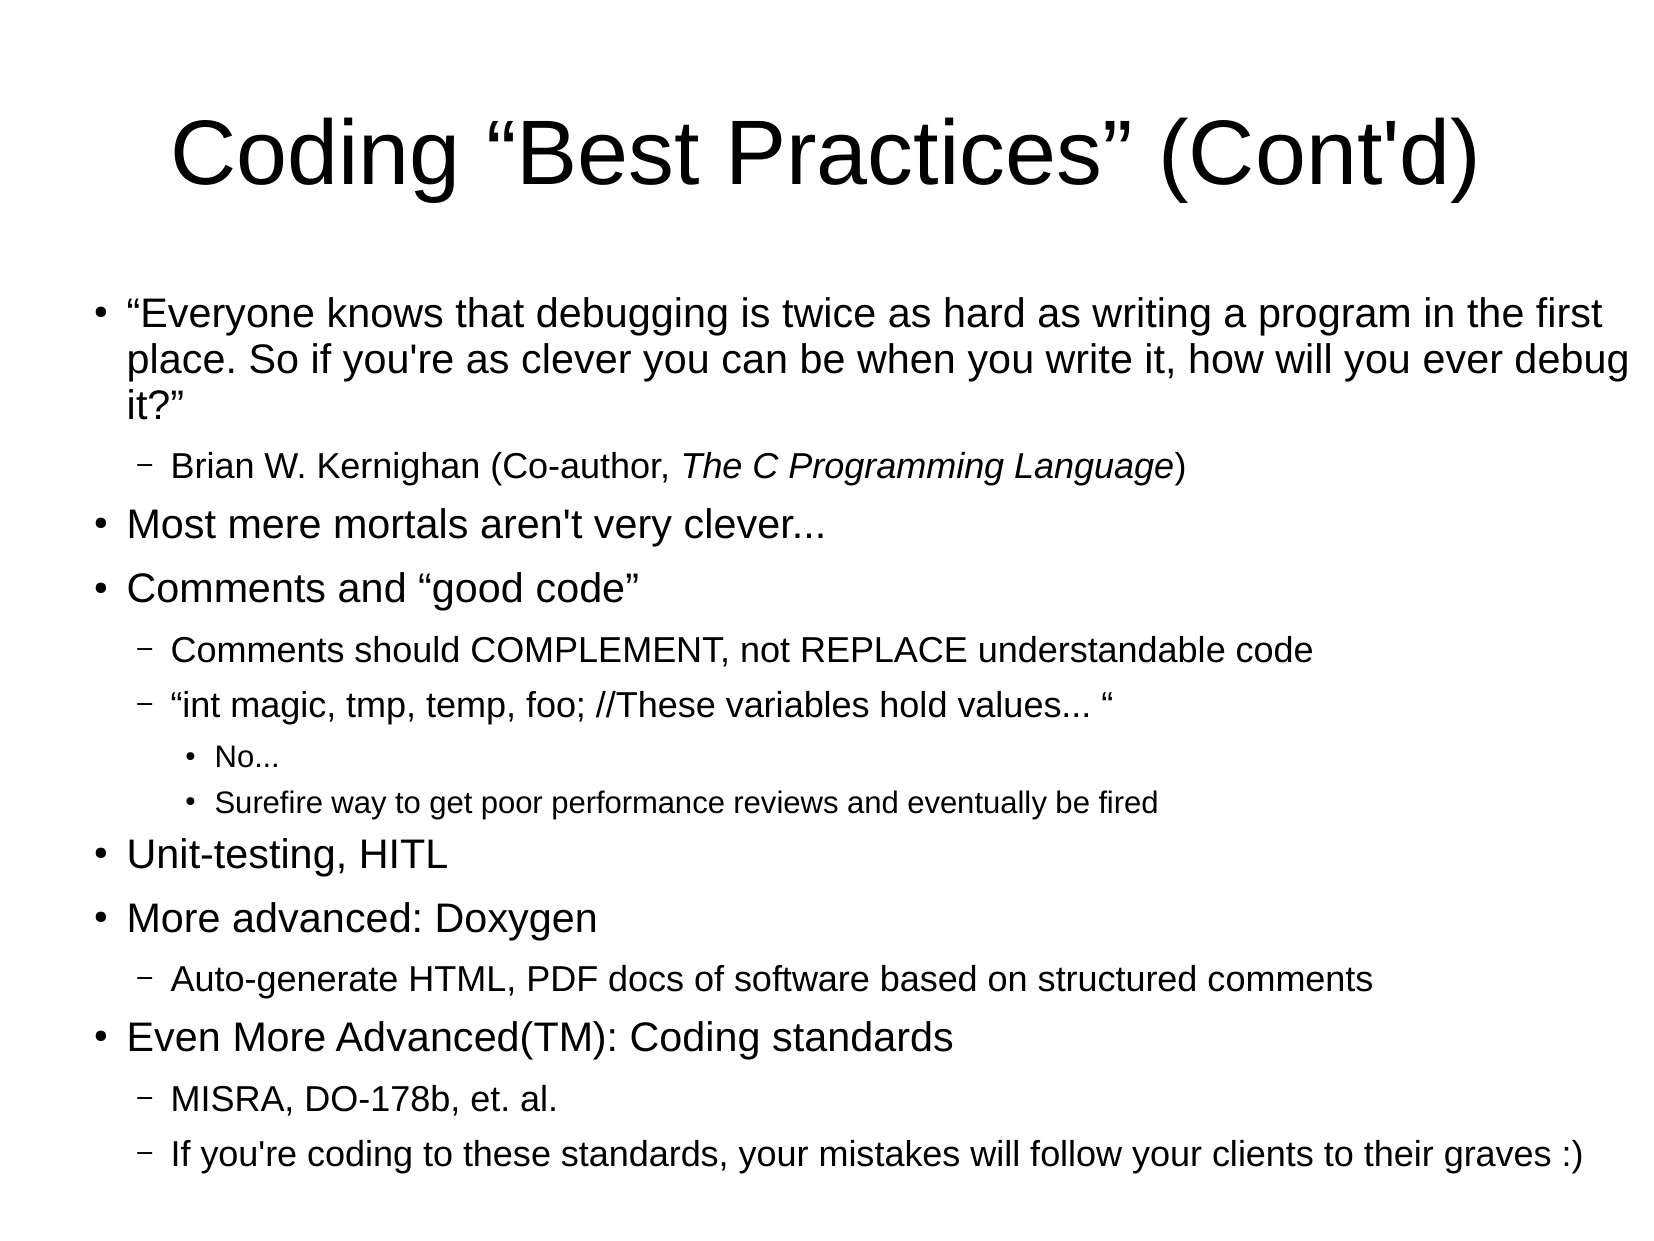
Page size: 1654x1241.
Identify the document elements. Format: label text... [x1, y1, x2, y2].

list “Everyone knows that debugging is twice as hard as writing a program in the first place. So if you're as clever you can be when you write it, how will you ever debug it?” Brian W. Kernighan (Co-author, The C Programming Language) Most mere mortals aren't very clever... Comments and “good code” Comments should COMPLEMENT, not REPLACE understandable code “int magic, tmp, temp, foo; //These variables hold values... “ No... Surefire way to get poor performance reviews and eventually be fired Unit-testing, HITL More advanced: Doxygen Auto-generate HTML, PDF docs of software based on structured comments Even More Advanced(TM): Coding standards MISRA, DO-178b, et. al. If you're coding to these standards, your mistakes will follow your clients to their graves :) [82, 290, 1636, 1186]
title Coding “Best Practices” (Cont'd) [82, 49, 1571, 257]
